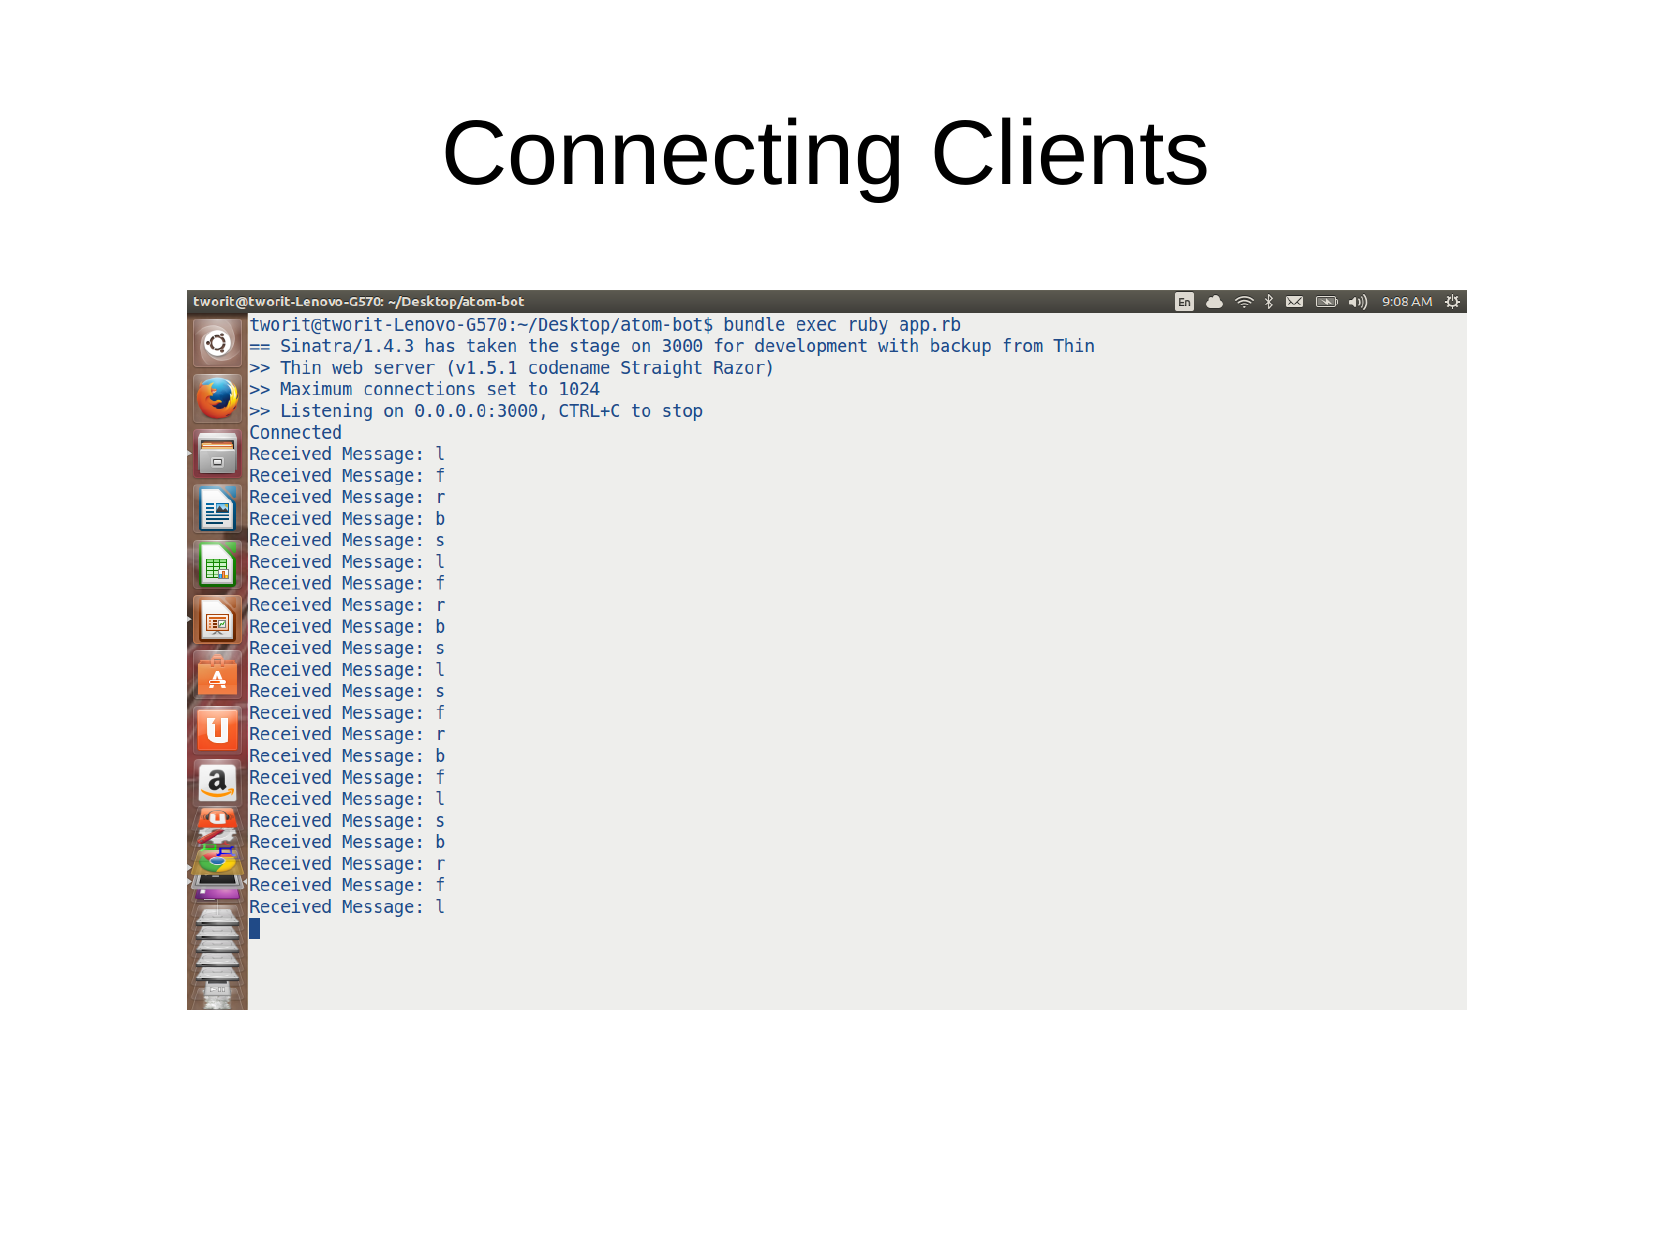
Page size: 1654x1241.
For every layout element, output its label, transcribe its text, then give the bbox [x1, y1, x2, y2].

title Connecting Clients [82, 49, 1571, 257]
picture [187, 290, 1467, 1010]
